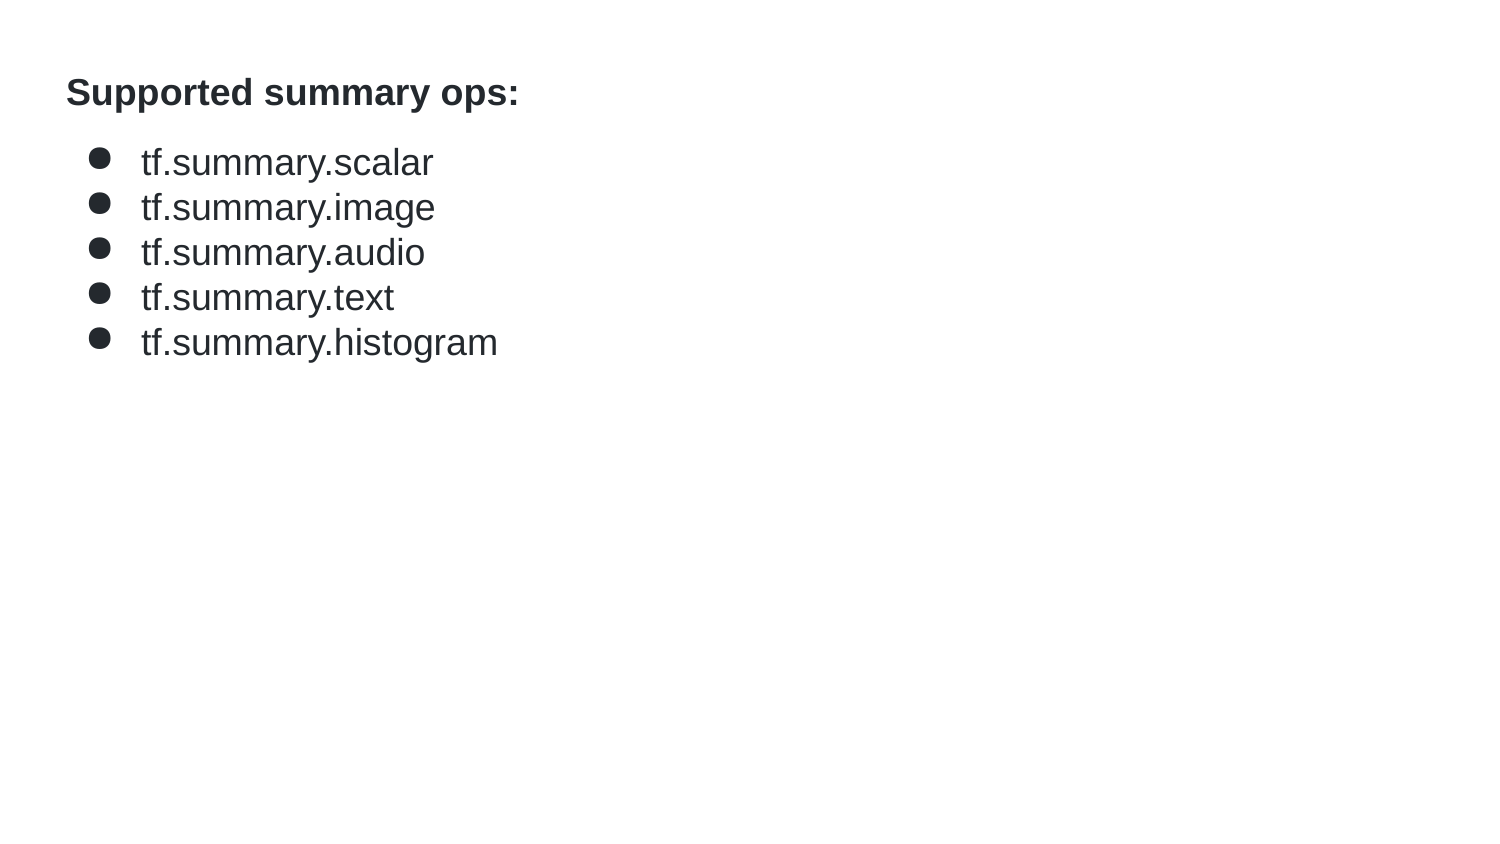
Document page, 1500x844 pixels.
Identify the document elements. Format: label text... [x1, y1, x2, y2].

list Supported summary ops: tf.summary.scalar tf.summary.image tf.summary.audio tf.summary.text tf.summary.histogram [51, 53, 1449, 750]
